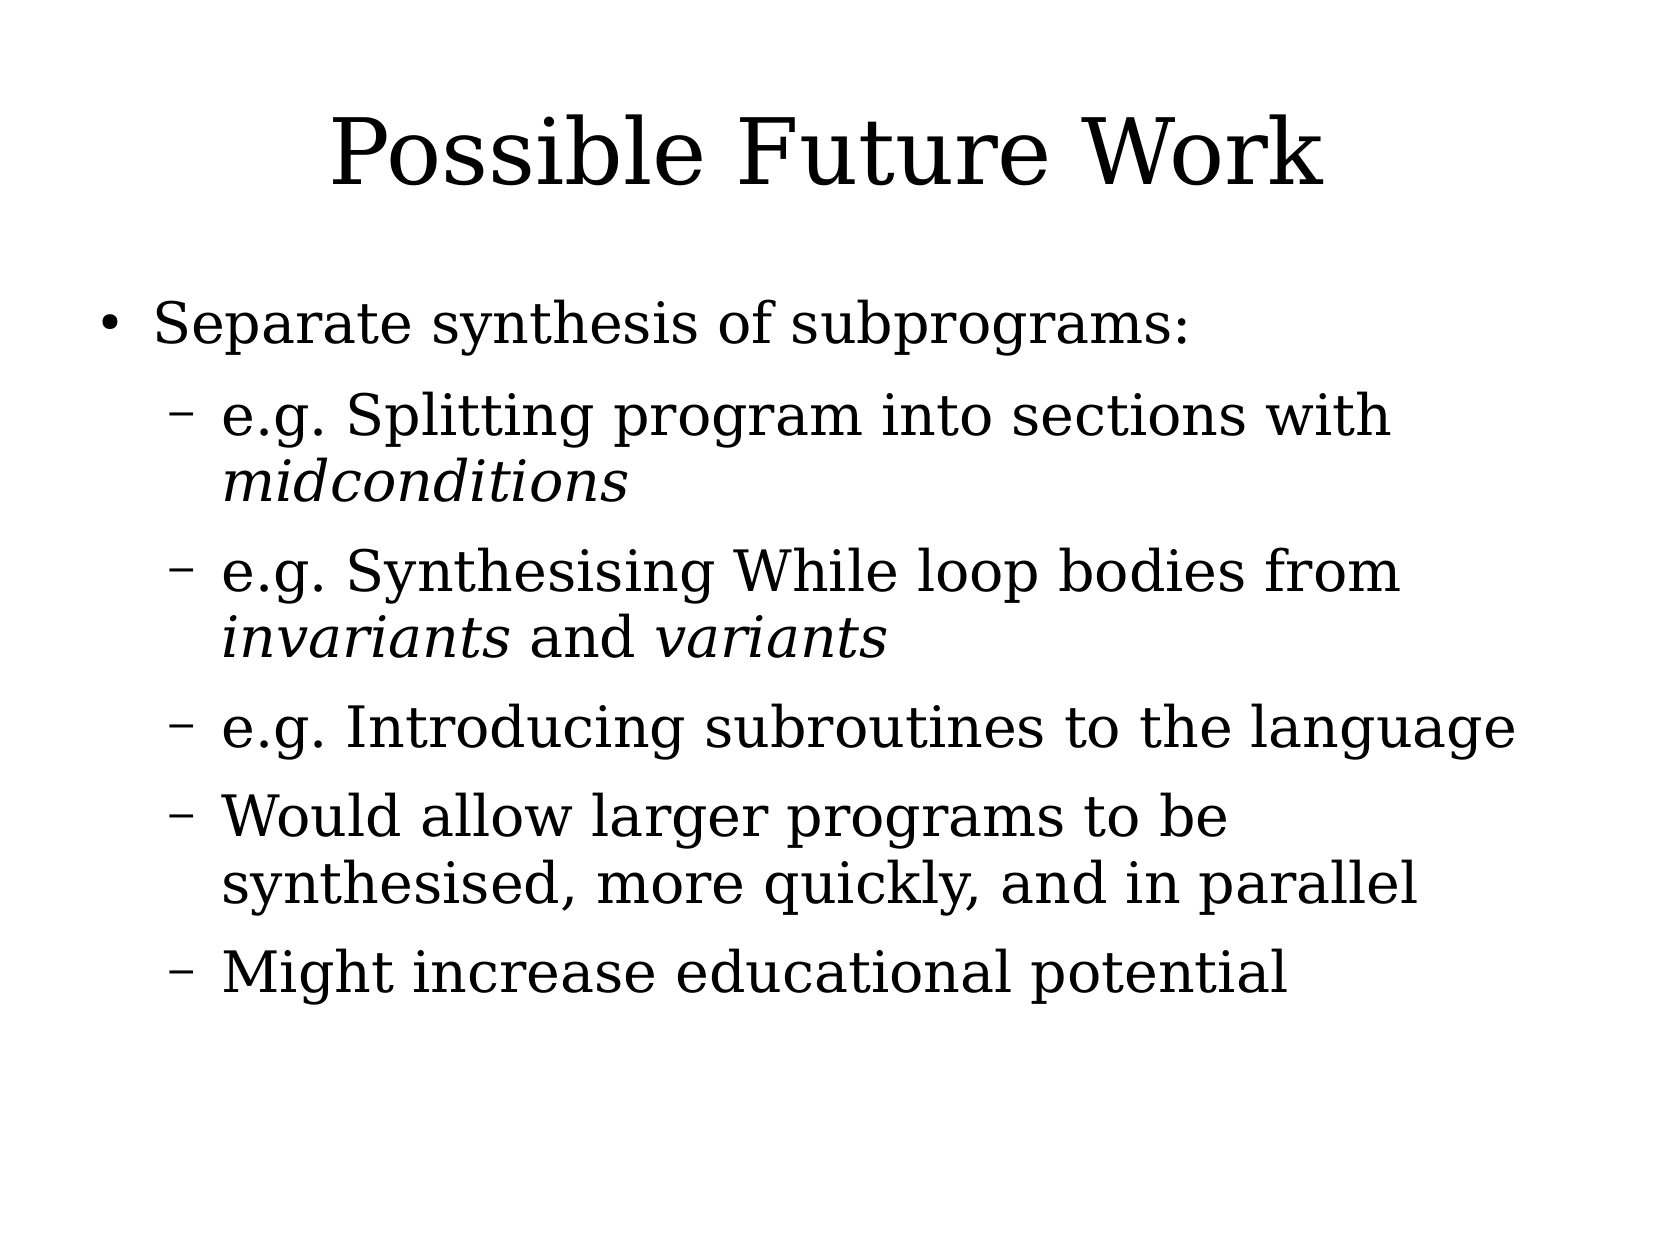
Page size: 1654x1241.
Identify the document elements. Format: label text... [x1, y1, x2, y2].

list Separate synthesis of subprograms: e.g. Splitting program into sections with midconditions e.g. Synthesising While loop bodies from invariants and variants e.g. Introducing subroutines to the language Would allow larger programs to be synthesised, more quickly, and in parallel Might increase educational potential [82, 290, 1571, 1010]
title Possible Future Work [82, 49, 1571, 257]
